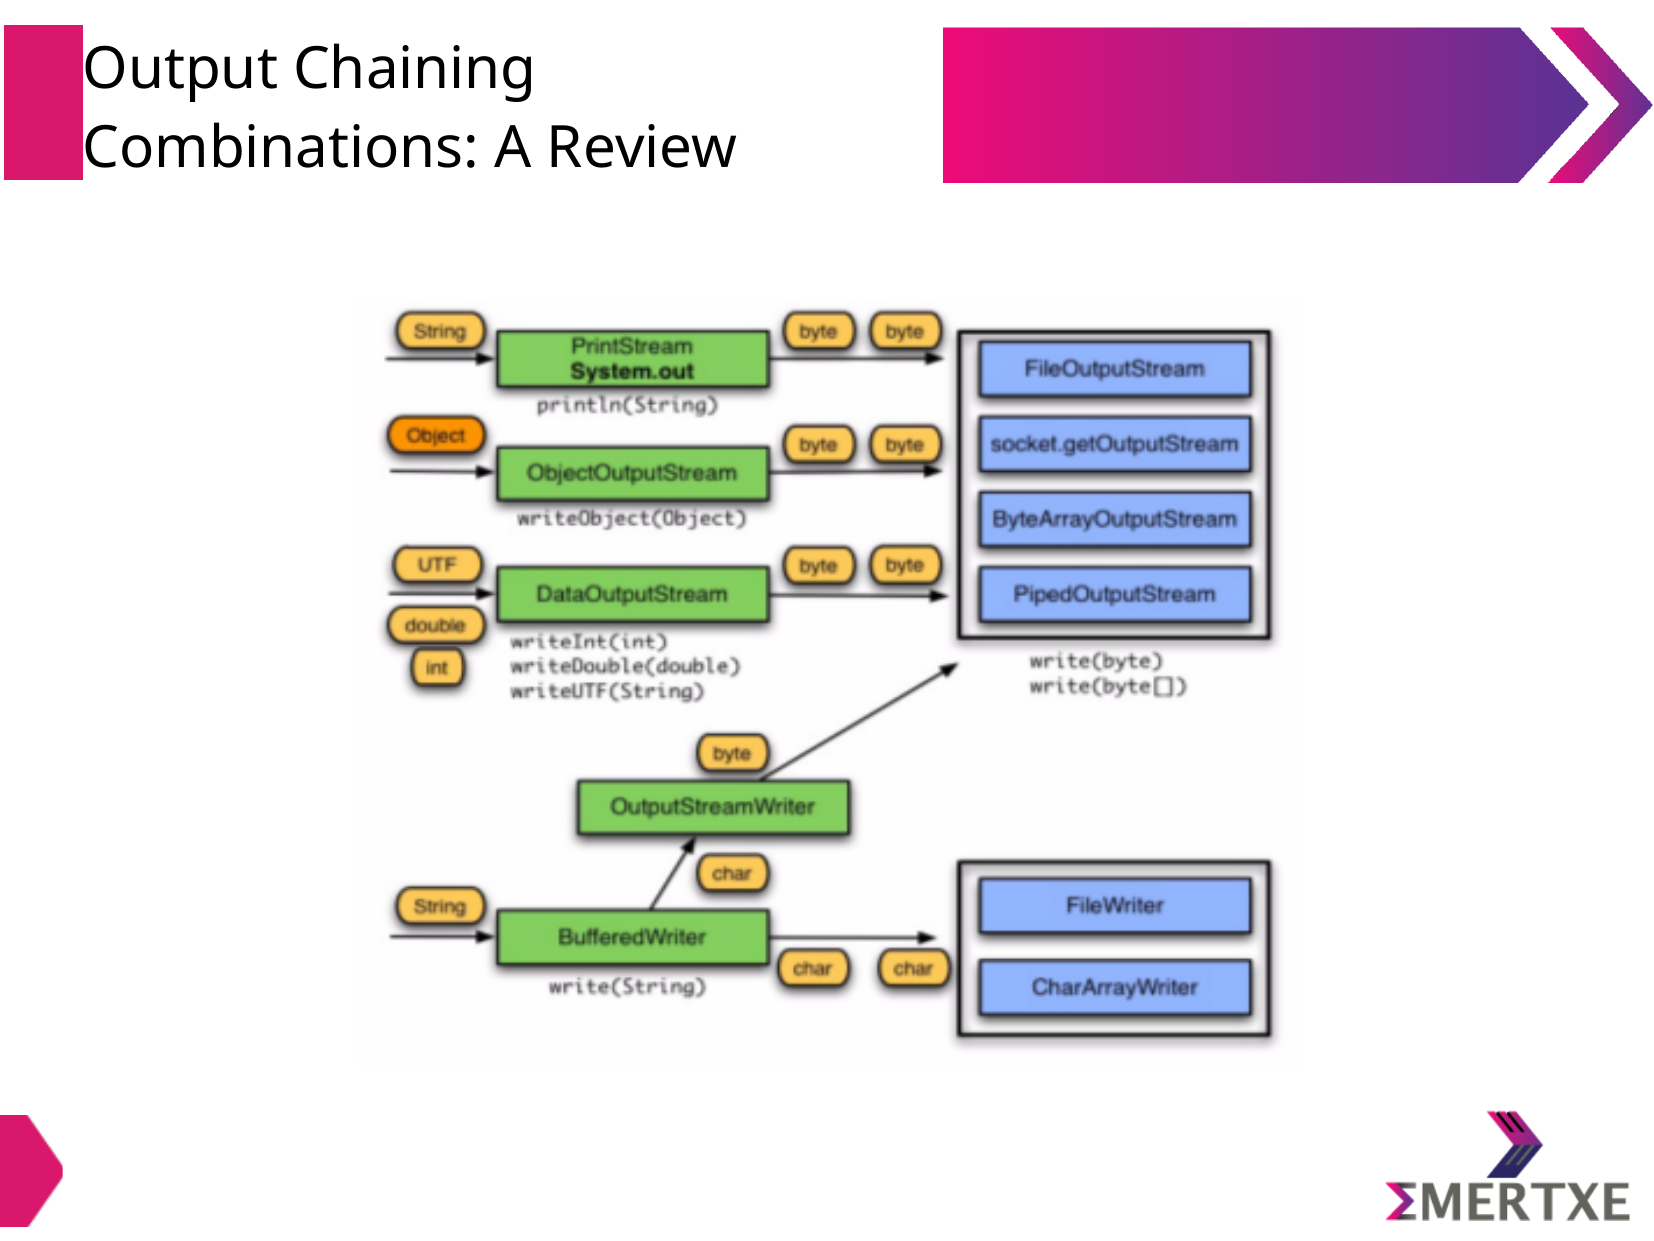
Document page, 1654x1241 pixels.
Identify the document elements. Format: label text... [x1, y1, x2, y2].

picture [1385, 1107, 1631, 1221]
title Output Chaining Combinations: A Review [82, 2, 1571, 210]
picture [1571, 27, 1653, 183]
picture [225, 299, 1396, 1081]
